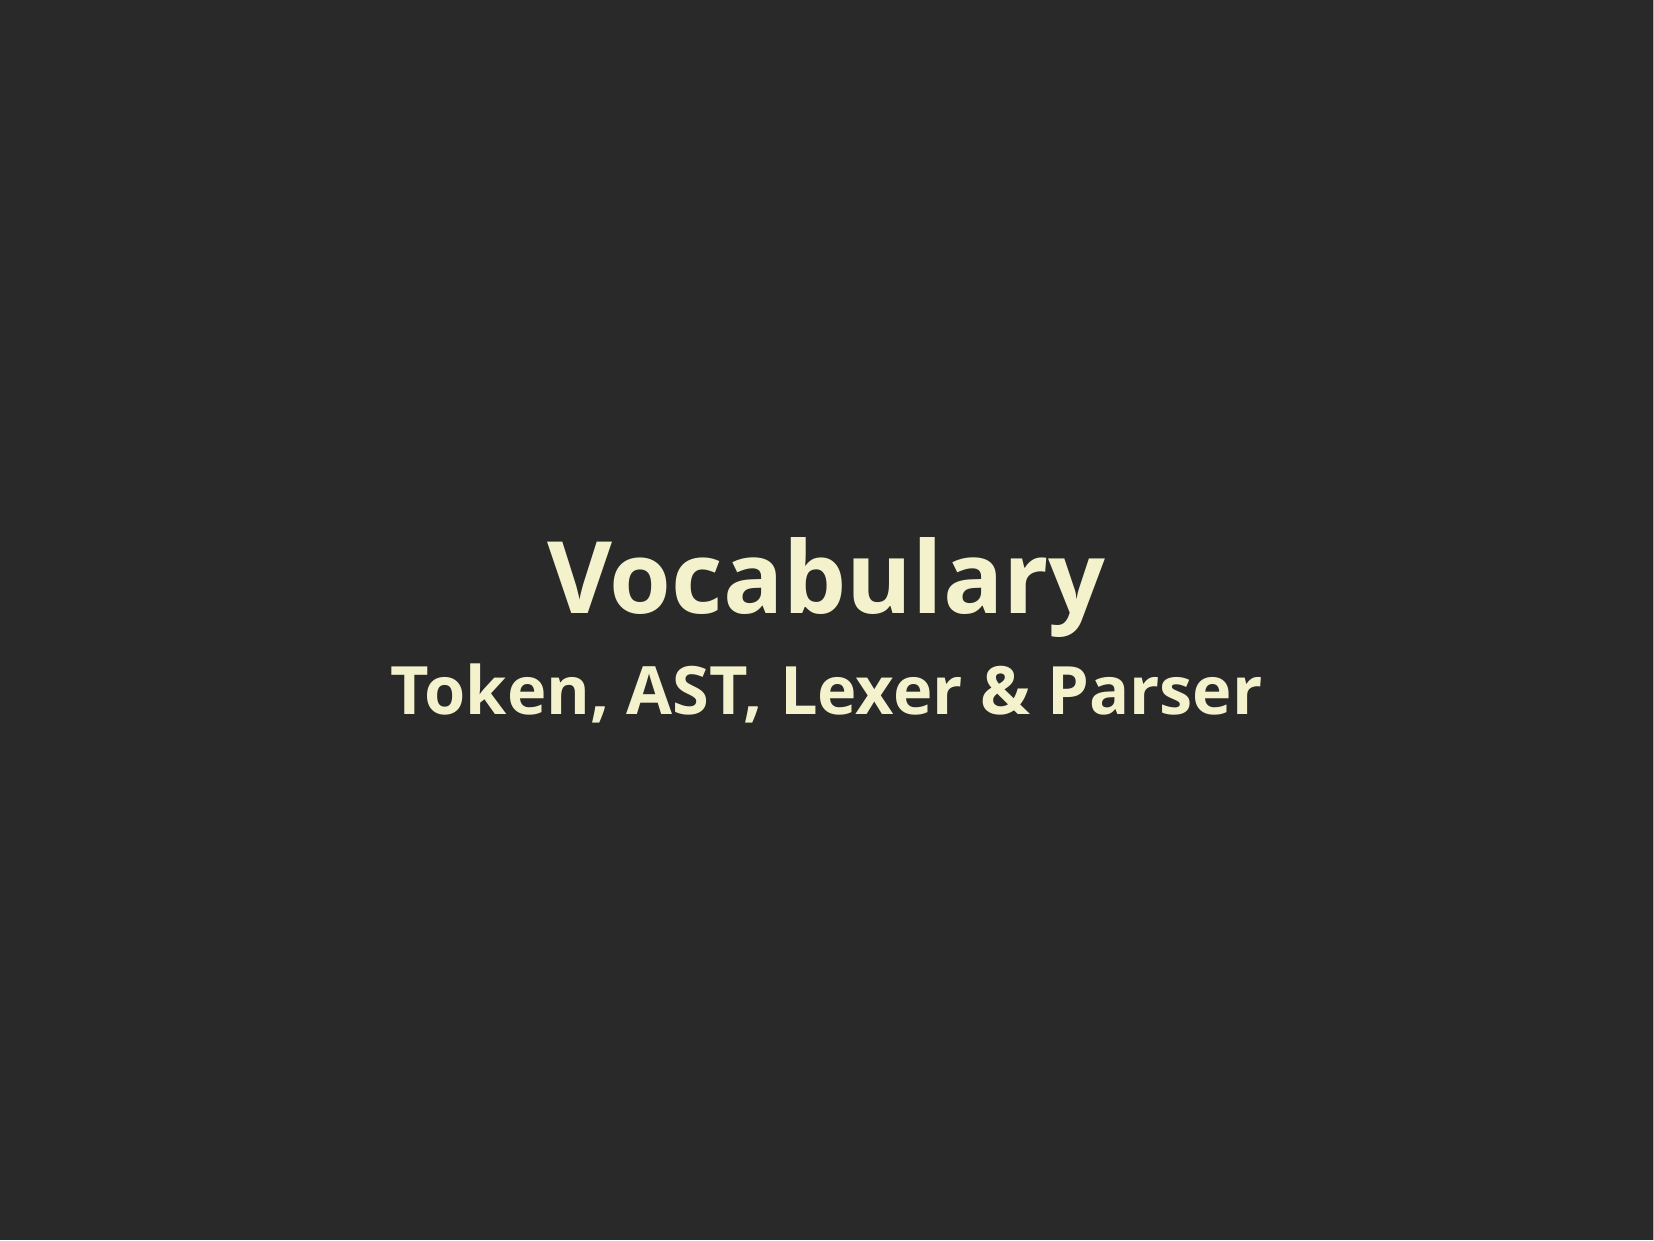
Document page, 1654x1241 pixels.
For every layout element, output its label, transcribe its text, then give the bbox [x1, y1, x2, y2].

subtitle Vocabulary Token, AST, Lexer & Parser [82, 140, 1571, 1101]
